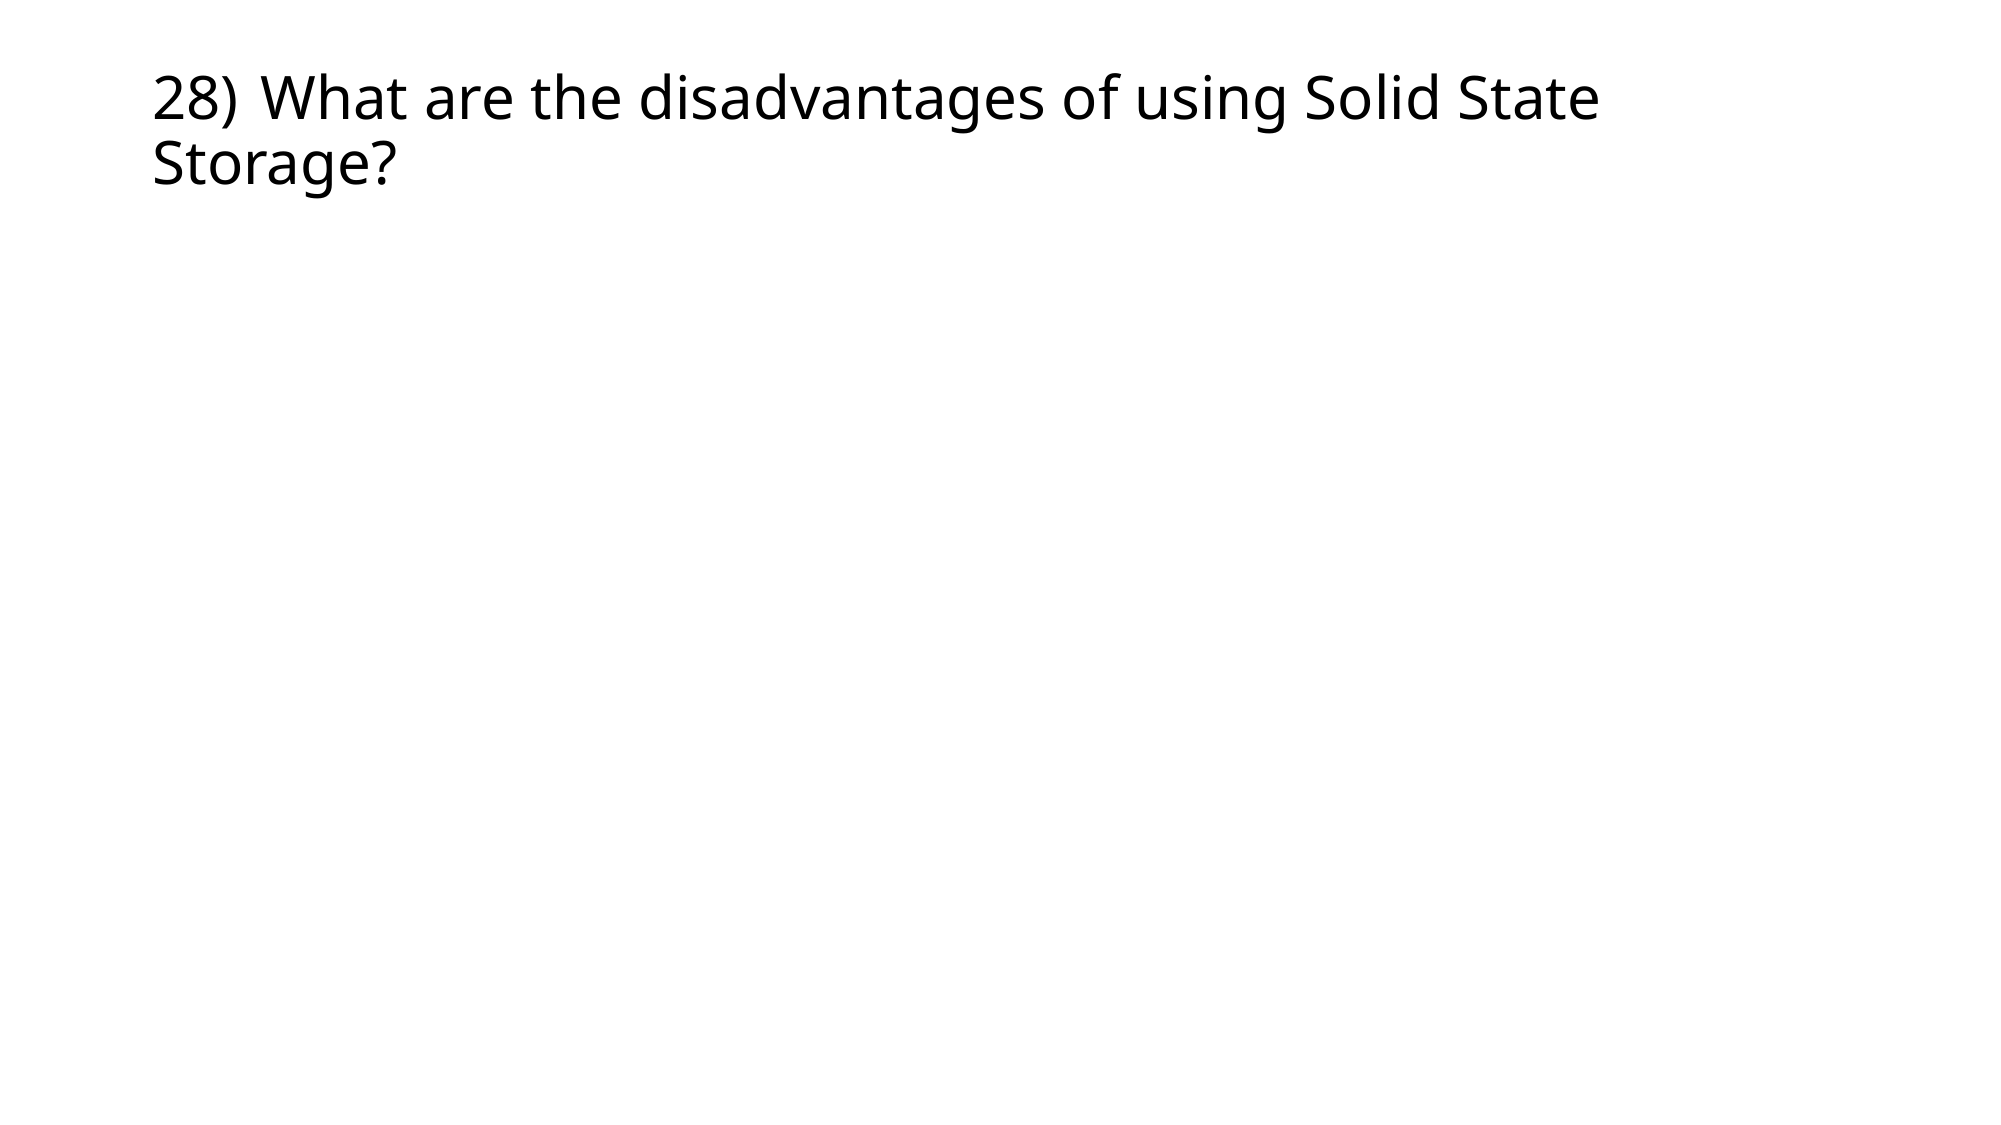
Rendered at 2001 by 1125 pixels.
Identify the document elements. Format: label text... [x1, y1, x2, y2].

title 28) What are the disadvantages of using Solid State Storage? [137, 59, 1863, 278]
